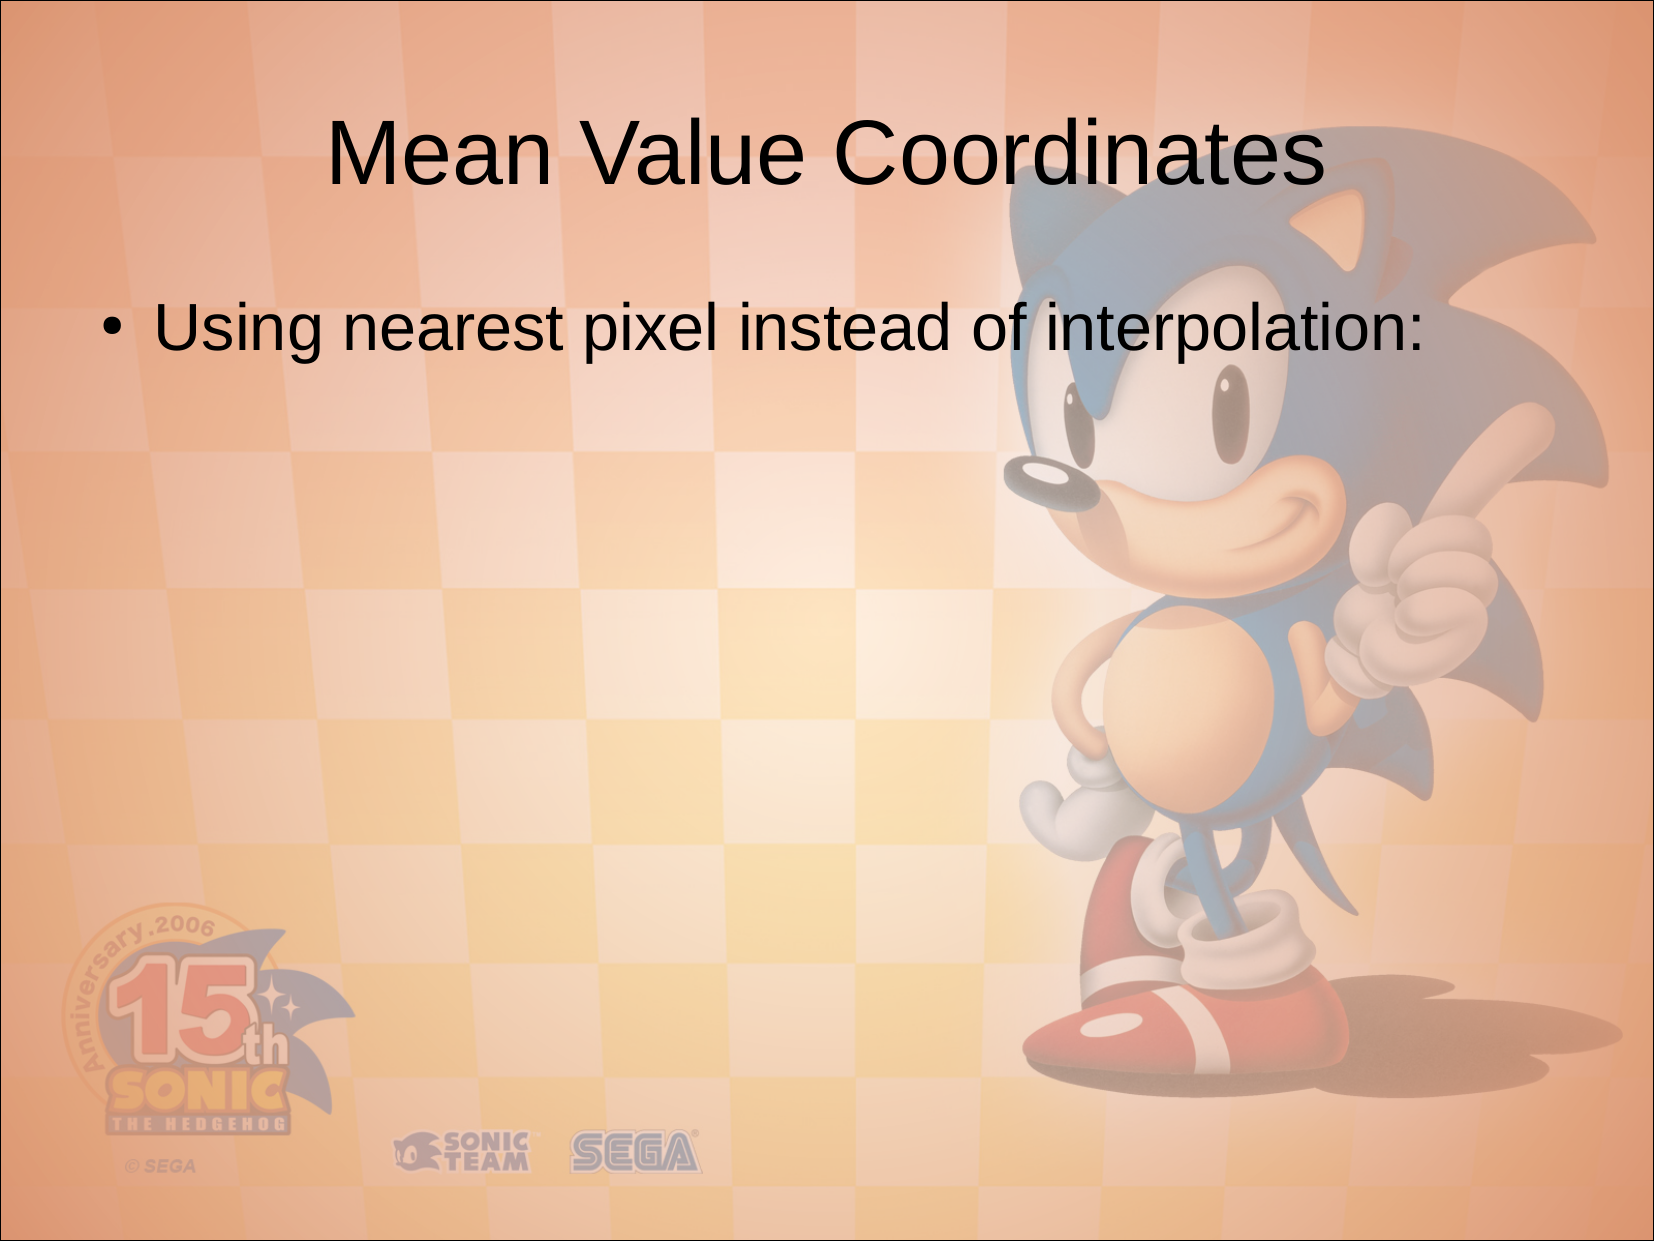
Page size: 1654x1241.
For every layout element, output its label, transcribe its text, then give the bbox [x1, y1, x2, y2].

picture [853, 402, 1565, 975]
list Using nearest pixel instead of interpolation: [82, 290, 1571, 1094]
title Mean Value Coordinates [82, 49, 1571, 257]
